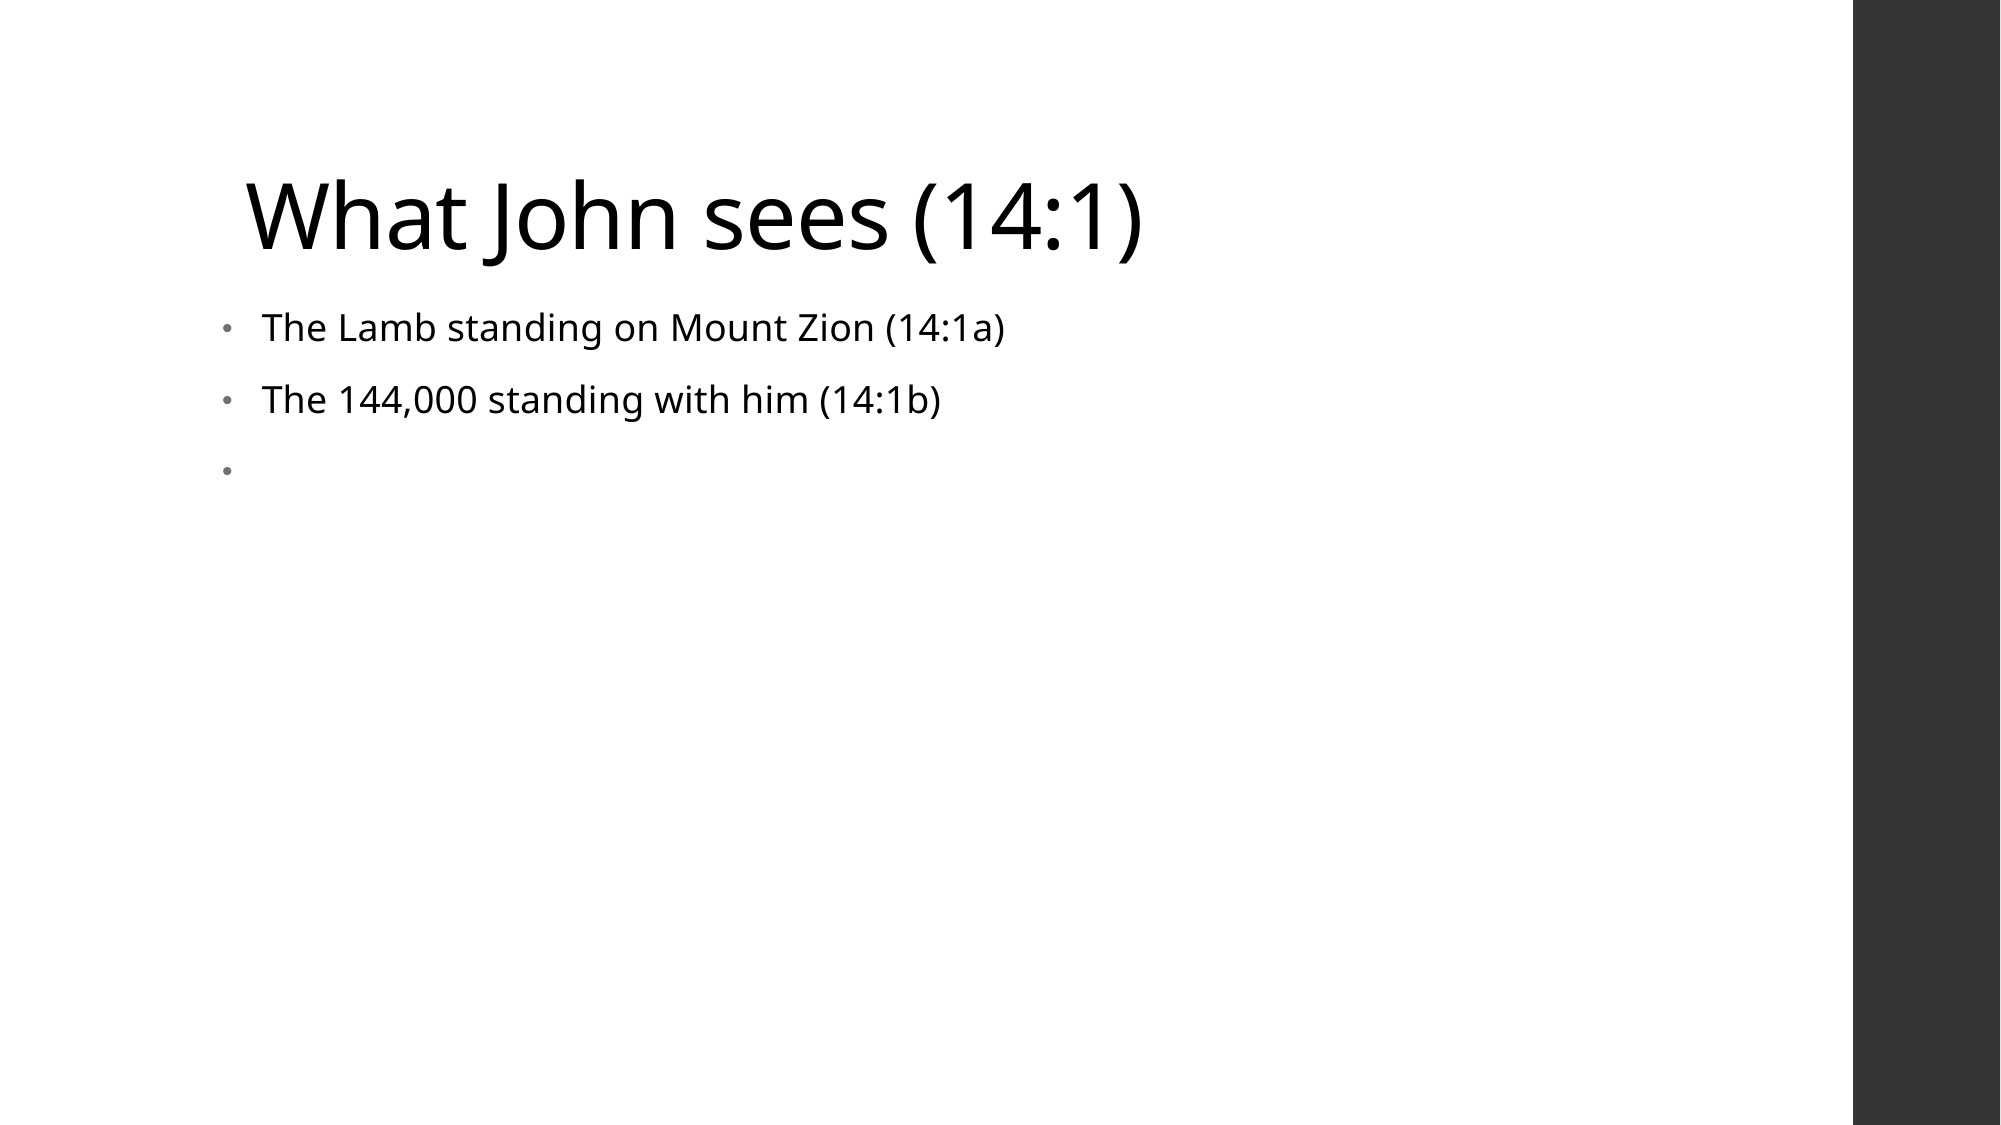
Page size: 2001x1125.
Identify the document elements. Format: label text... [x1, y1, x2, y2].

title What John sees (14:1) [206, 60, 1797, 278]
list The Lamb standing on Mount Zion (14:1a) The 144,000 standing with him (14:1b) [206, 299, 1617, 1014]
